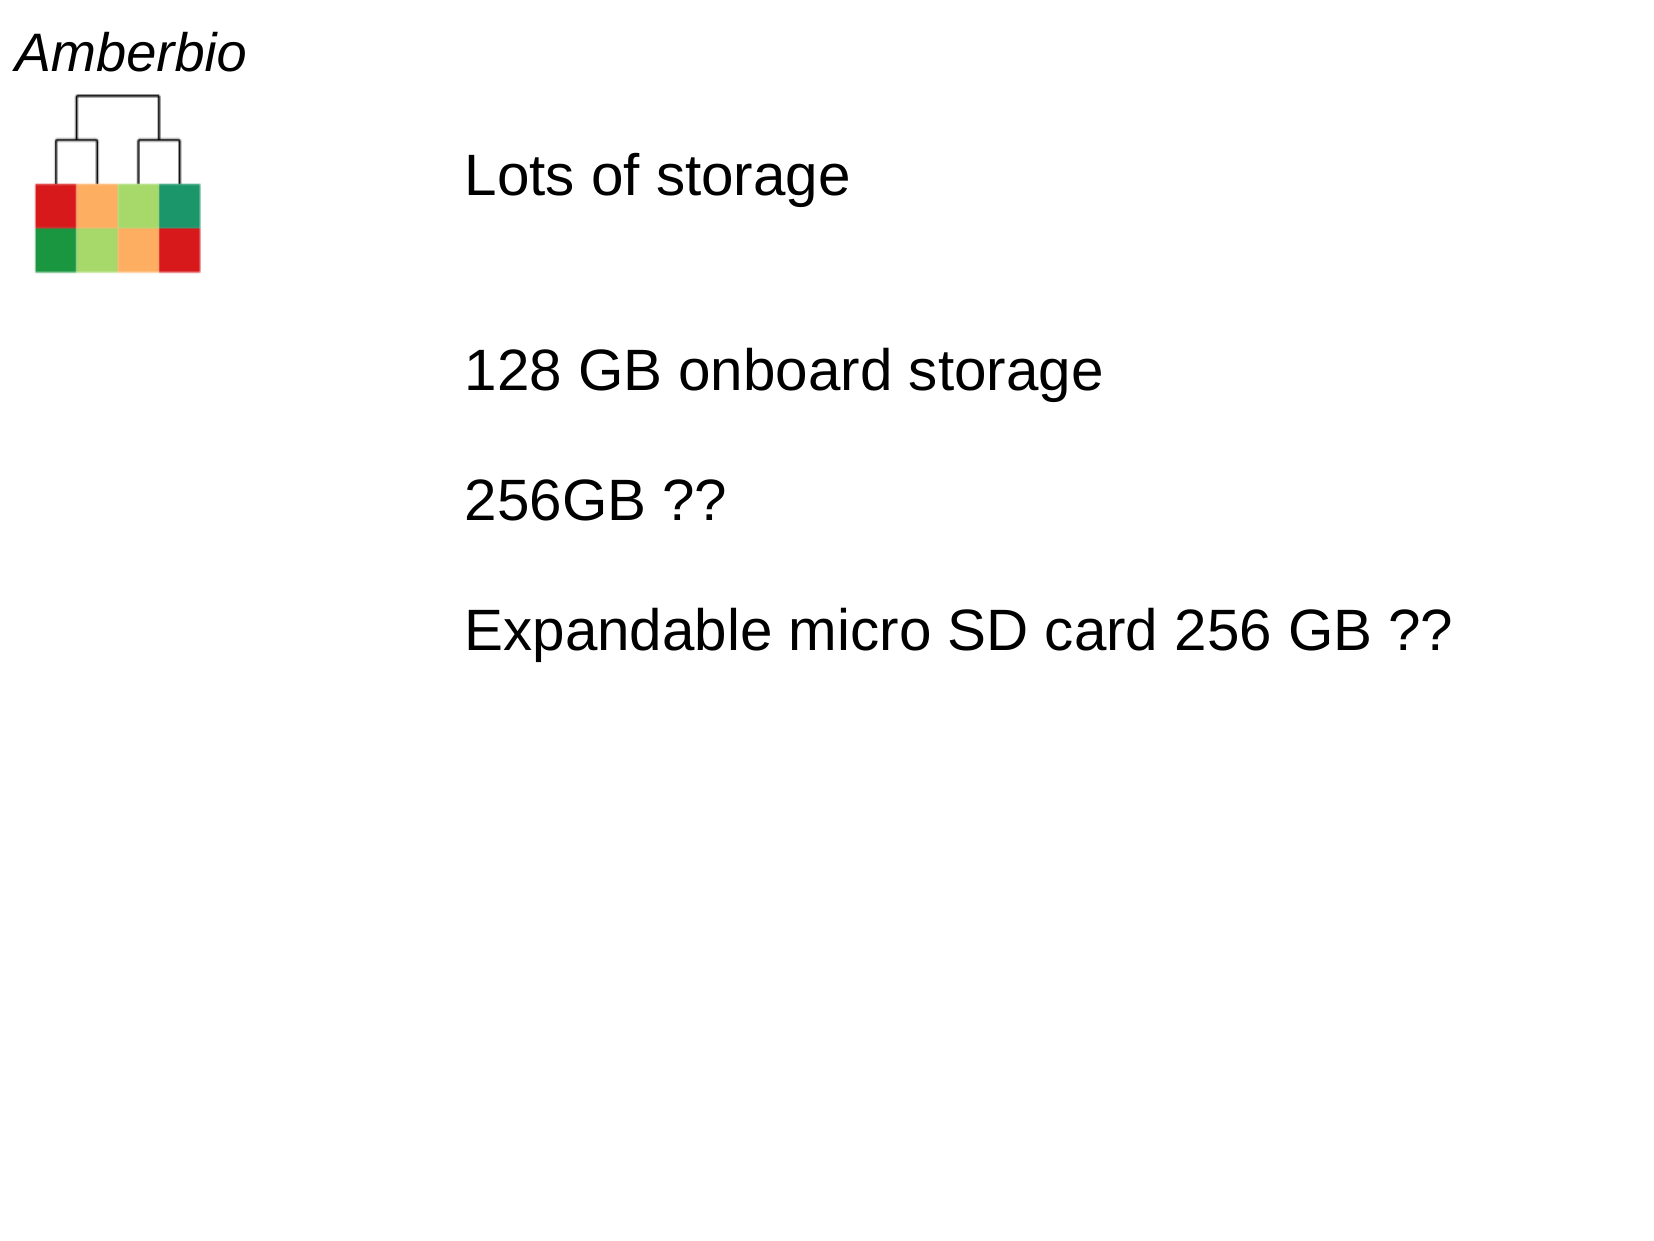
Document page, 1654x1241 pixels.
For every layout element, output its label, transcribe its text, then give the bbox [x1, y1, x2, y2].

text_box Amberbio [0, 15, 286, 91]
text_box Lots of storage 128 GB onboard storage 256GB ?? Expandable micro SD card 256 GB ?? [450, 135, 1516, 1201]
picture [15, 91, 226, 301]
